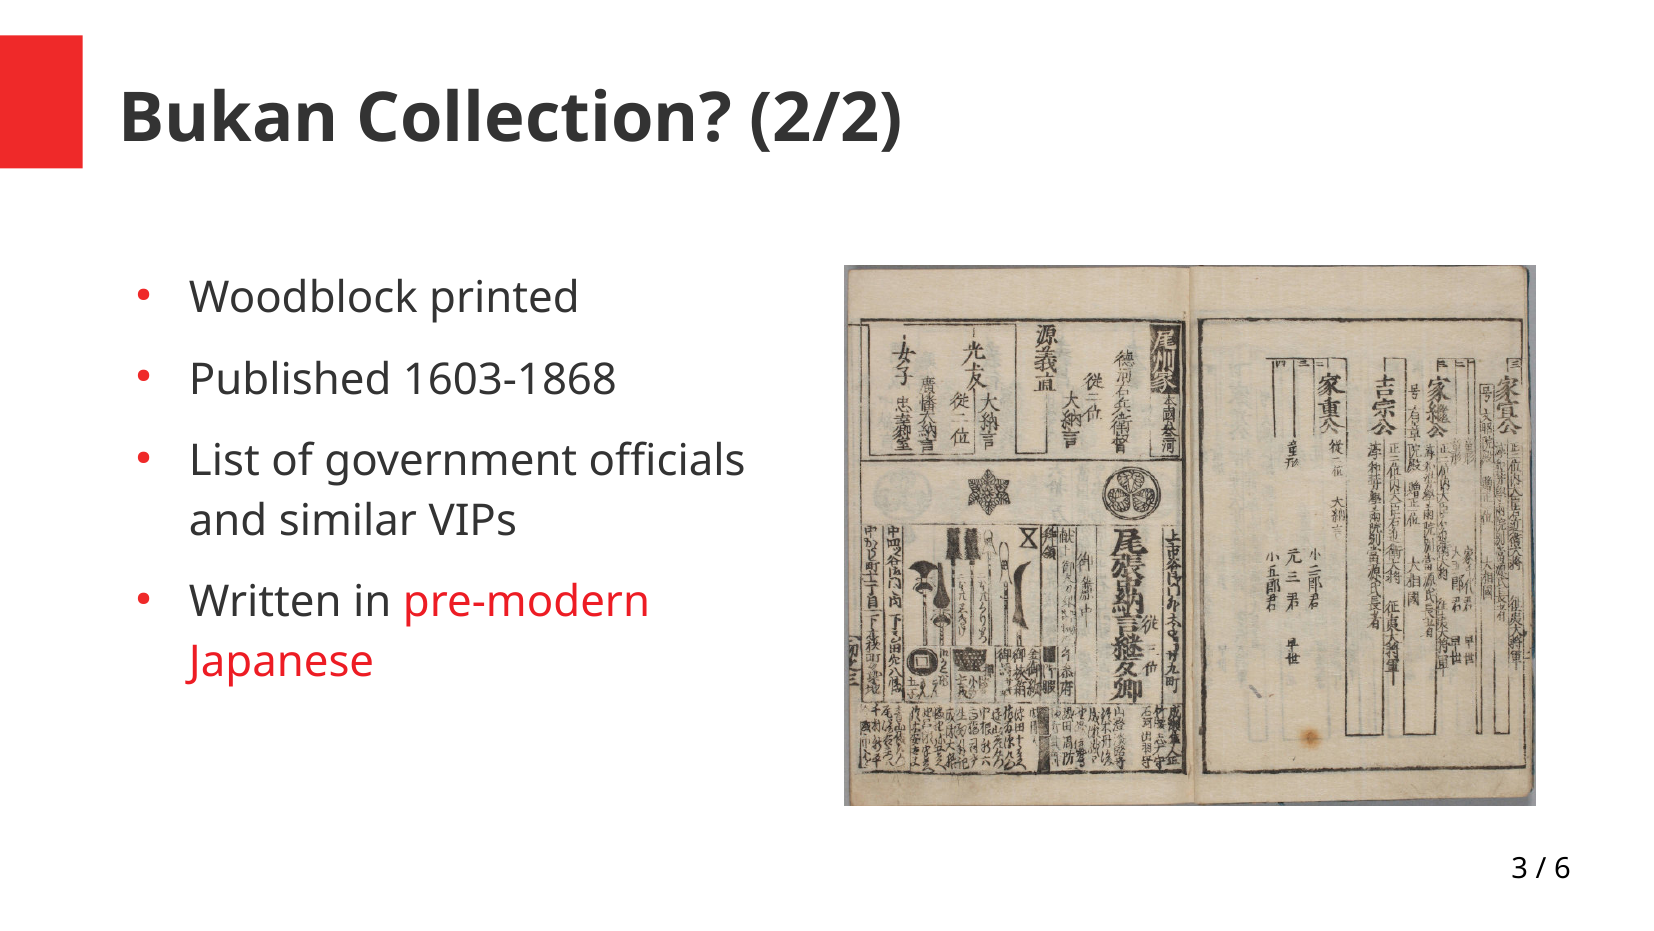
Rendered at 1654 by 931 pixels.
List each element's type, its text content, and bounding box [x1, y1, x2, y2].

list Woodblock printed Published 1603-1868 List of government officials and similar VIPs Written in pre-modern Japanese [118, 265, 810, 806]
title Bukan Collection? (2/2) [118, 37, 1571, 193]
picture [844, 265, 1536, 806]
